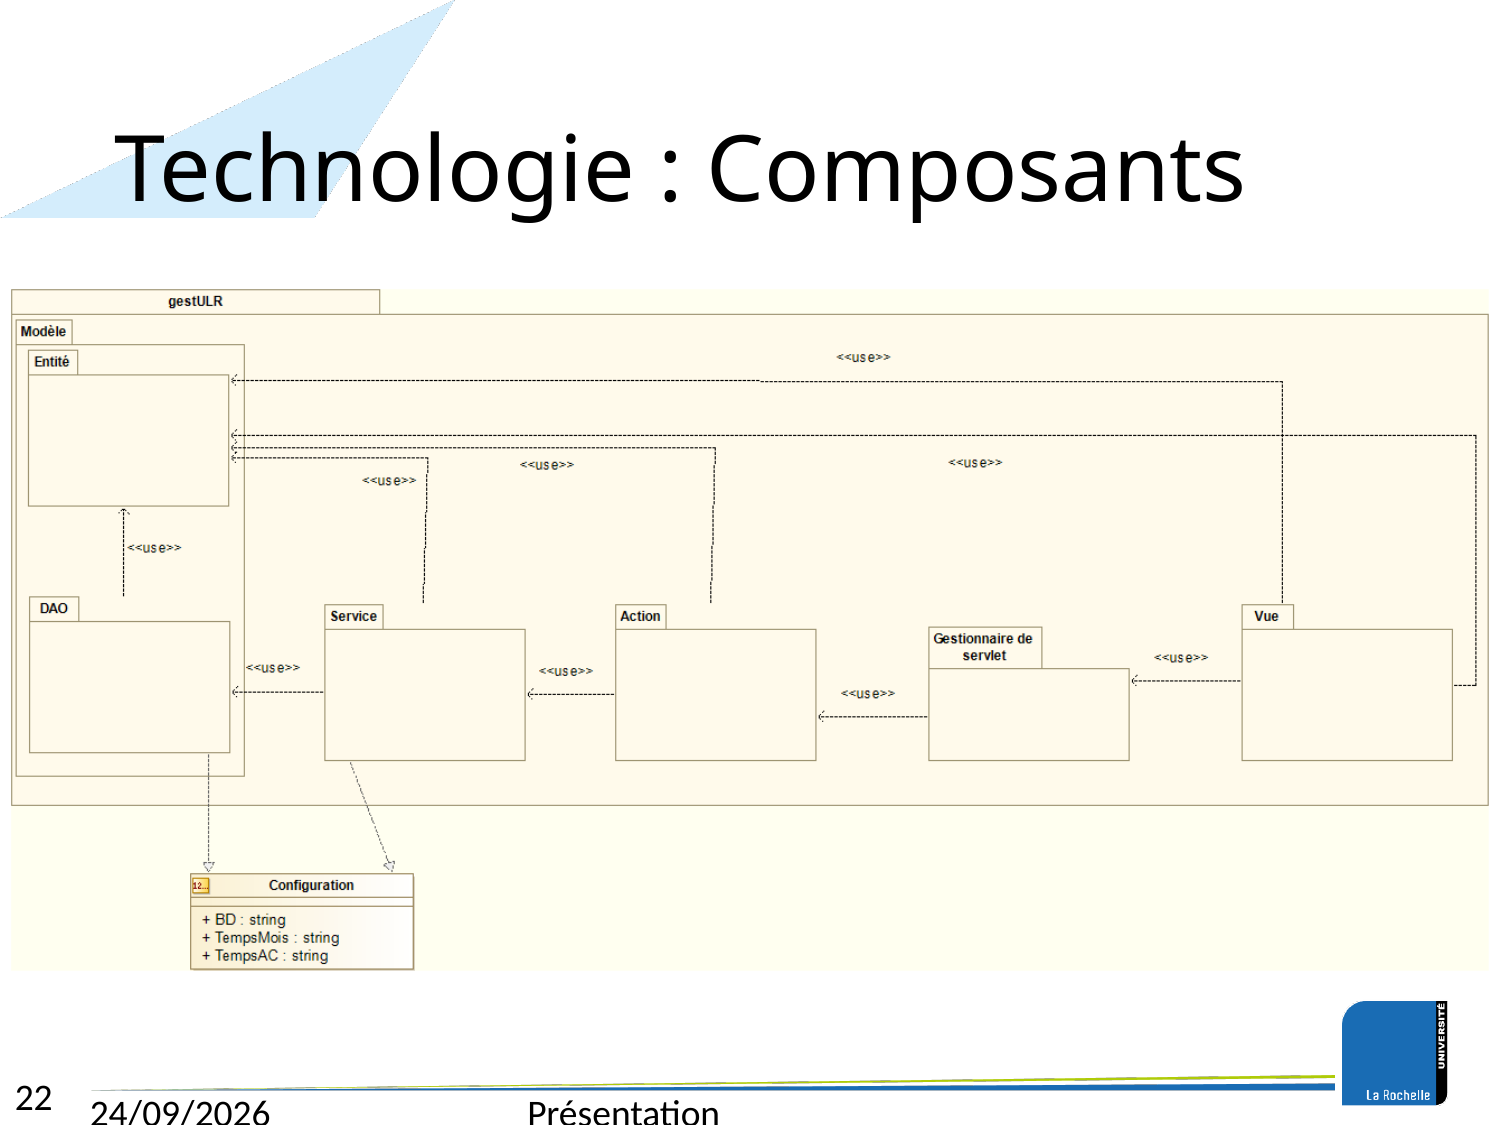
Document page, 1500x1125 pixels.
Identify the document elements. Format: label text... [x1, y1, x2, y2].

text_box 2015/11/6 [77, 1081, 425, 1125]
subtitle Technologie : Composants [100, 114, 1424, 198]
text_box [0, 1065, 77, 1125]
picture [0, 278, 1500, 982]
text_box Présentation [512, 1081, 988, 1125]
